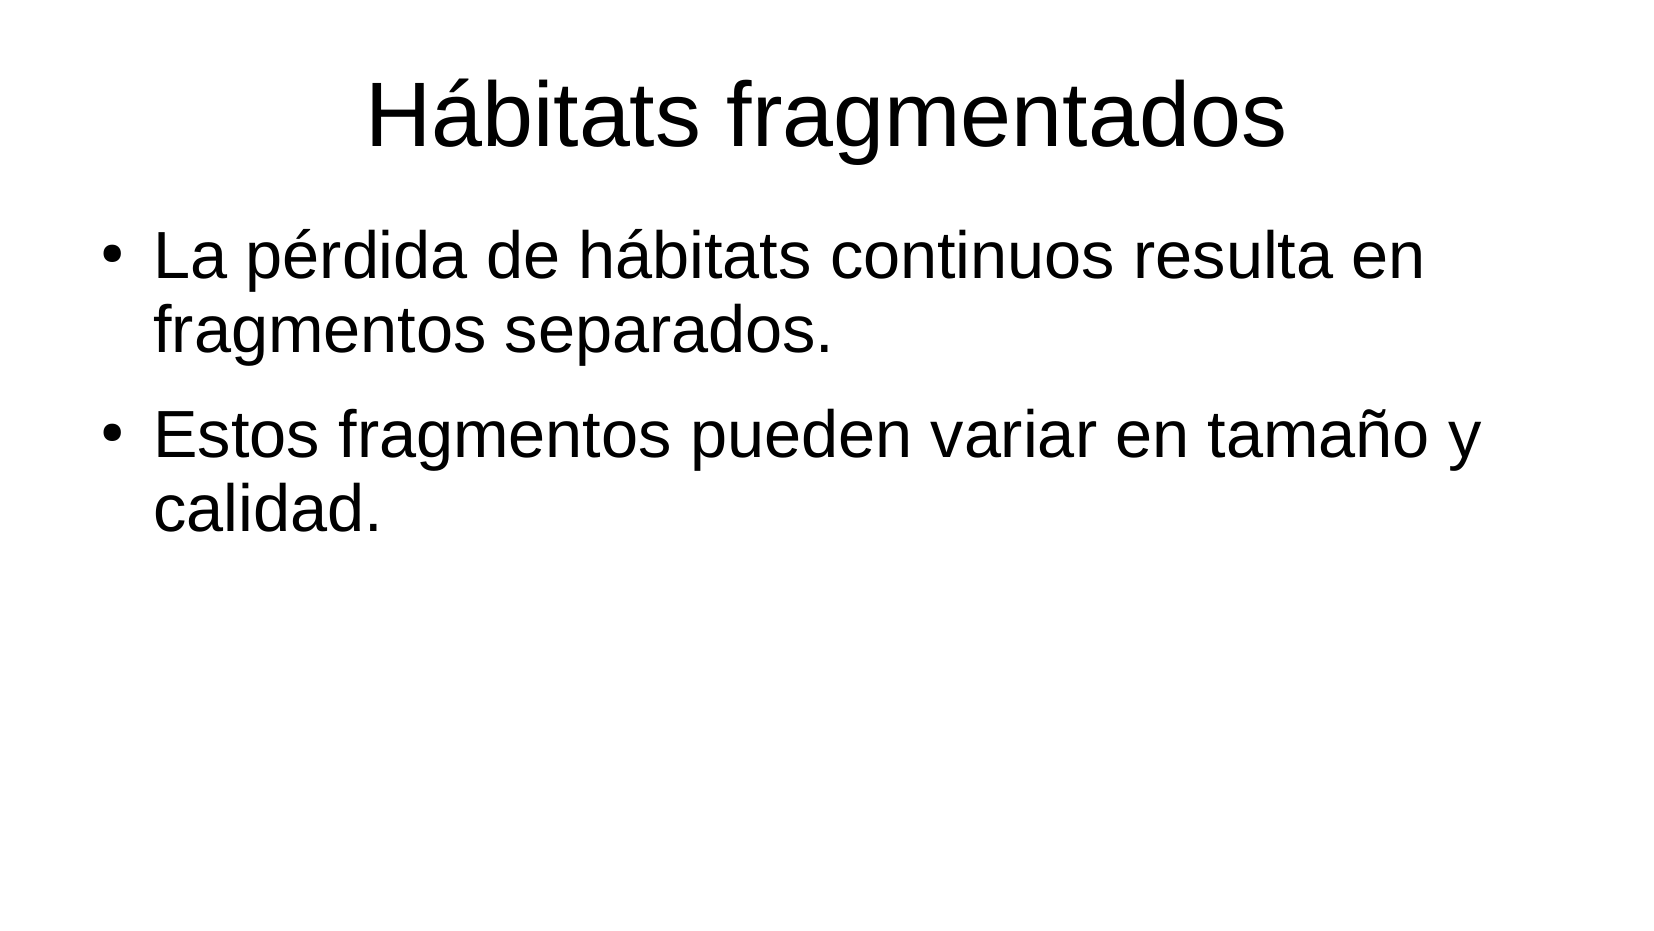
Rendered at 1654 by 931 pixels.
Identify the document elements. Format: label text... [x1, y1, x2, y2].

list La pérdida de hábitats continuos resulta en fragmentos separados. Estos fragmentos pueden variar en tamaño y calidad. [82, 217, 1571, 758]
title Hábitats fragmentados [82, 37, 1571, 193]
